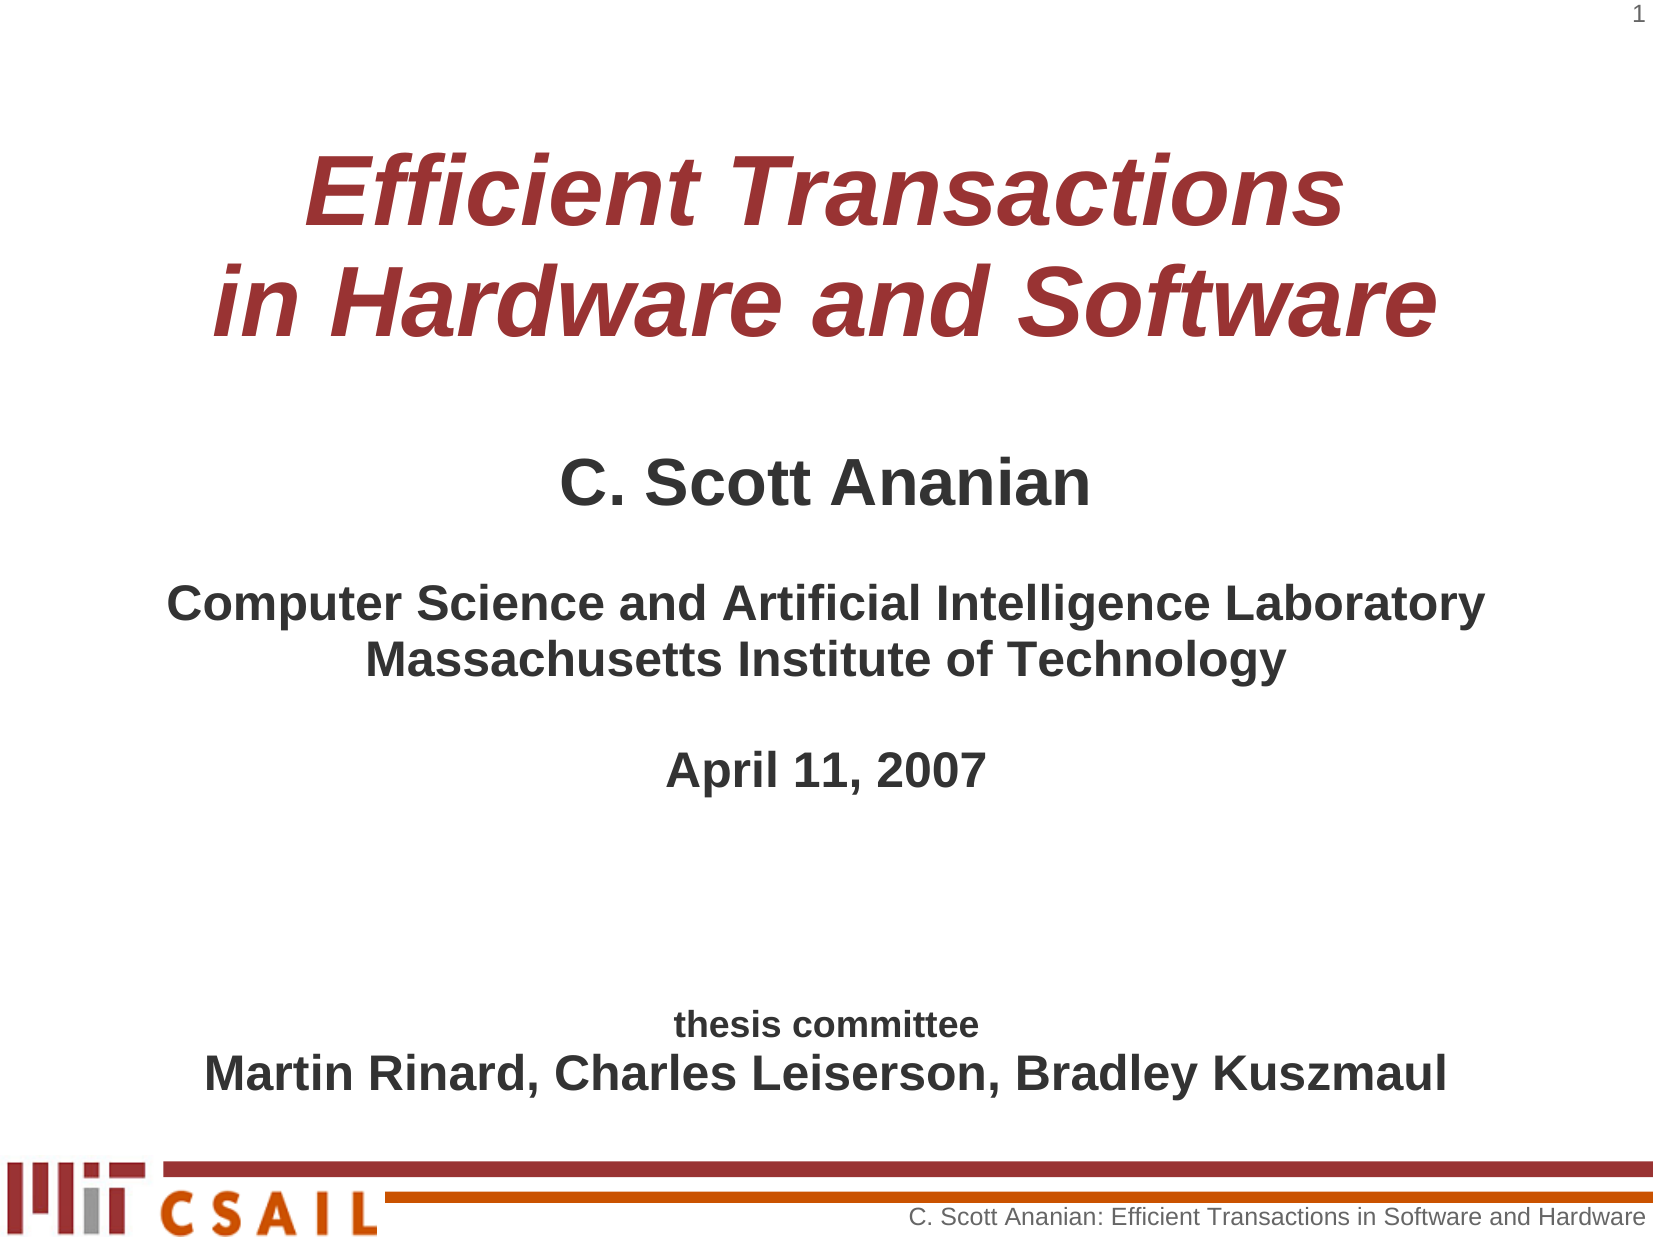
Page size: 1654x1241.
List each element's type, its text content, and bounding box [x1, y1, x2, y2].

title Efficient Transactions in Hardware and Software [52, 57, 1601, 436]
subtitle C. Scott Ananian Computer Science and Artificial Intelligence Laboratory Massachusetts Institute of Technology April 11, 2007 thesis committee Martin Rinard, Charles Leiserson, Bradley Kuszmaul [107, 455, 1546, 1147]
picture [0, 1155, 377, 1237]
